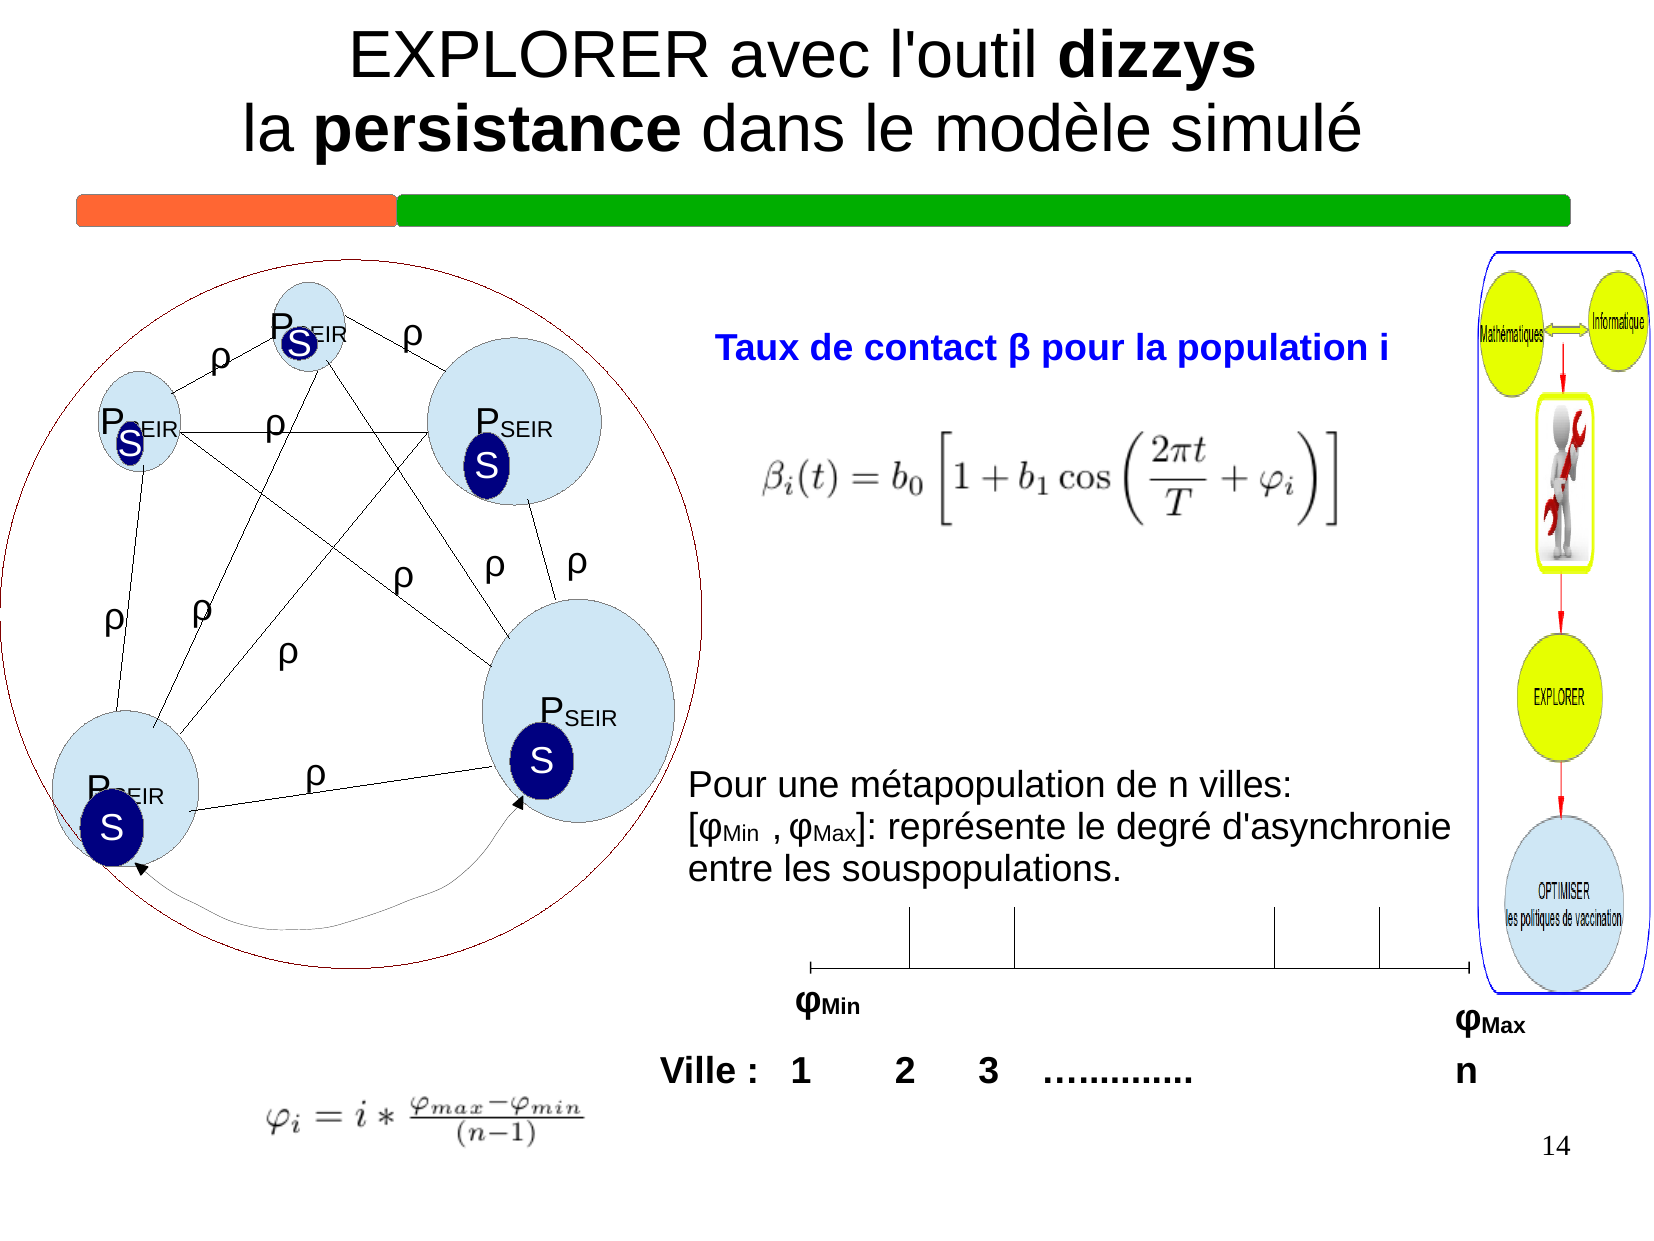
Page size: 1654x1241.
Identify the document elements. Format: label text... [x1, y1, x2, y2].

text_box ρ [176, 579, 208, 644]
text_box PSEIR [273, 282, 346, 372]
text_box PSEIR [276, 316, 288, 326]
text_box PSEIR [98, 371, 181, 472]
text_box PSEIR [52, 710, 199, 867]
text_box S [509, 721, 574, 800]
picture [735, 408, 1359, 544]
text_box S [116, 421, 144, 466]
text_box φMax [1439, 989, 1541, 1058]
text_box S [281, 326, 318, 361]
text_box ρ [551, 532, 583, 597]
text_box PSEIR [427, 337, 602, 506]
title EXPLORER avec l'outil dizzys la persistance dans le modèle simulé [59, 0, 1548, 195]
text_box ρ [262, 621, 294, 687]
text_box ρ [89, 588, 121, 653]
text_box PSEIR [93, 778, 105, 788]
text_box Ville : 1 2 3 …........... n [644, 1042, 1500, 1100]
text_box ρ [469, 534, 501, 789]
text_box S [463, 432, 510, 500]
text_box Taux de contact β pour la population i [700, 318, 1406, 392]
text_box ρ [250, 393, 282, 459]
picture [242, 1062, 604, 1188]
text_box ρ [195, 326, 227, 392]
text_box PSEIR [482, 411, 494, 421]
text_box PSEIR [501, 599, 675, 823]
picture [1476, 247, 1654, 1011]
text_box ρ [290, 744, 322, 809]
text_box S [79, 788, 144, 867]
text_box ρ [387, 304, 419, 369]
text_box Pour une métapopulation de n villes: [φMin , φMax]: représente le degré d'asynchronie entre les souspopulations. [673, 755, 1476, 909]
text_box ρ [378, 546, 410, 611]
text_box φMin [779, 970, 900, 1042]
text_box [76, 194, 1571, 227]
